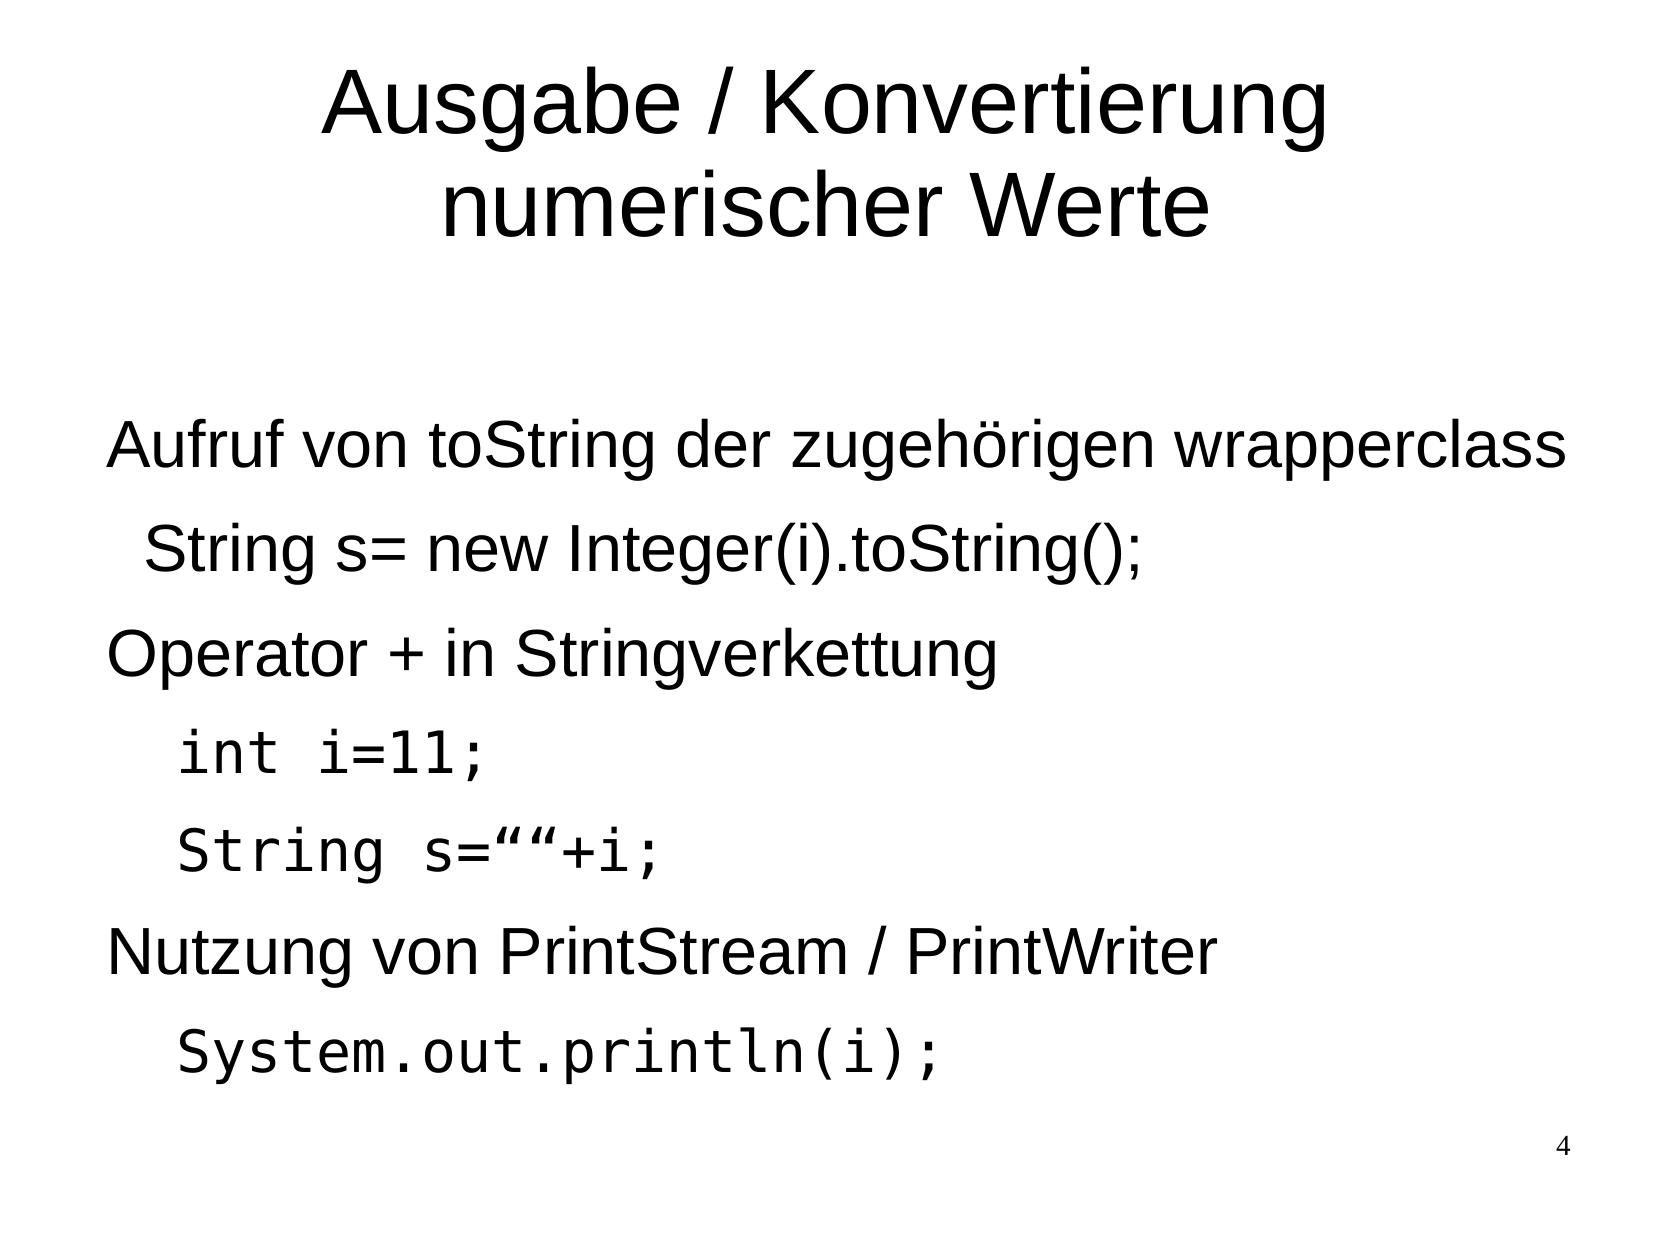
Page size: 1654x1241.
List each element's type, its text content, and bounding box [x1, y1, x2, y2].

title Ausgabe / Konvertierung numerischer Werte [82, 49, 1571, 257]
list Aufruf von toString der zugehörigen wrapperclass String s= new Integer(i).toString(); Operator + in Stringverkettung int i=11; String s=““+i; Nutzung von PrintStream / PrintWriter System.out.println(i); [88, 406, 1577, 1211]
